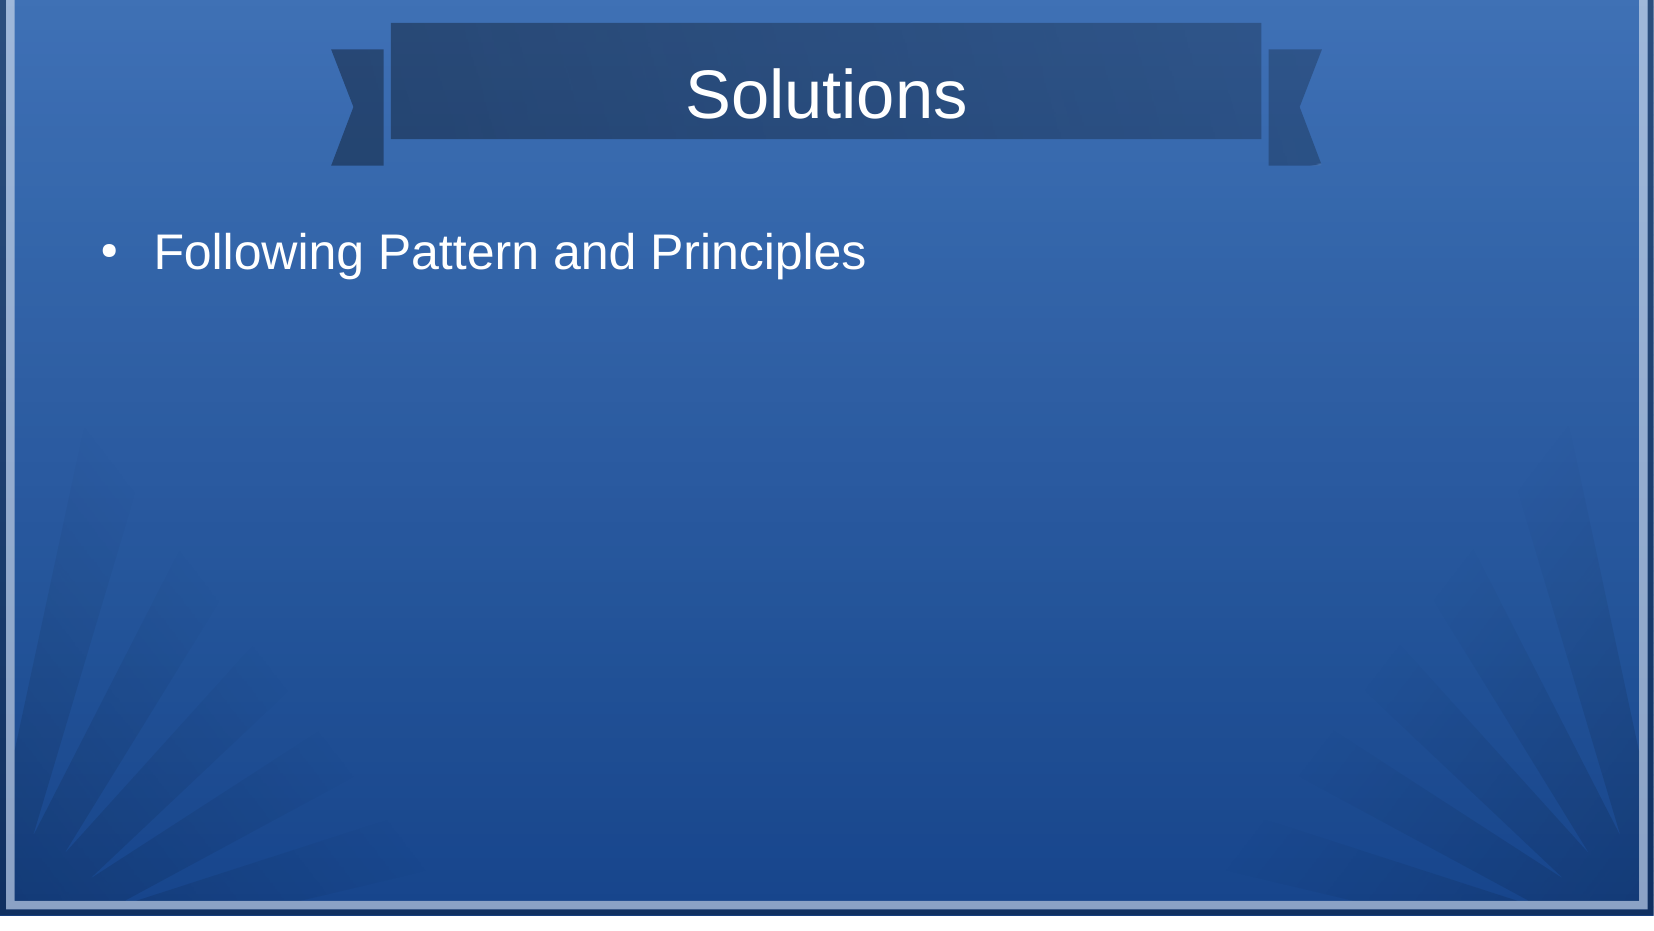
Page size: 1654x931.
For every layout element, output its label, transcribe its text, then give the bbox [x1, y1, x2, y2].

title Solutions [389, 35, 1264, 154]
list Following Pattern and Principles [82, 224, 1571, 848]
